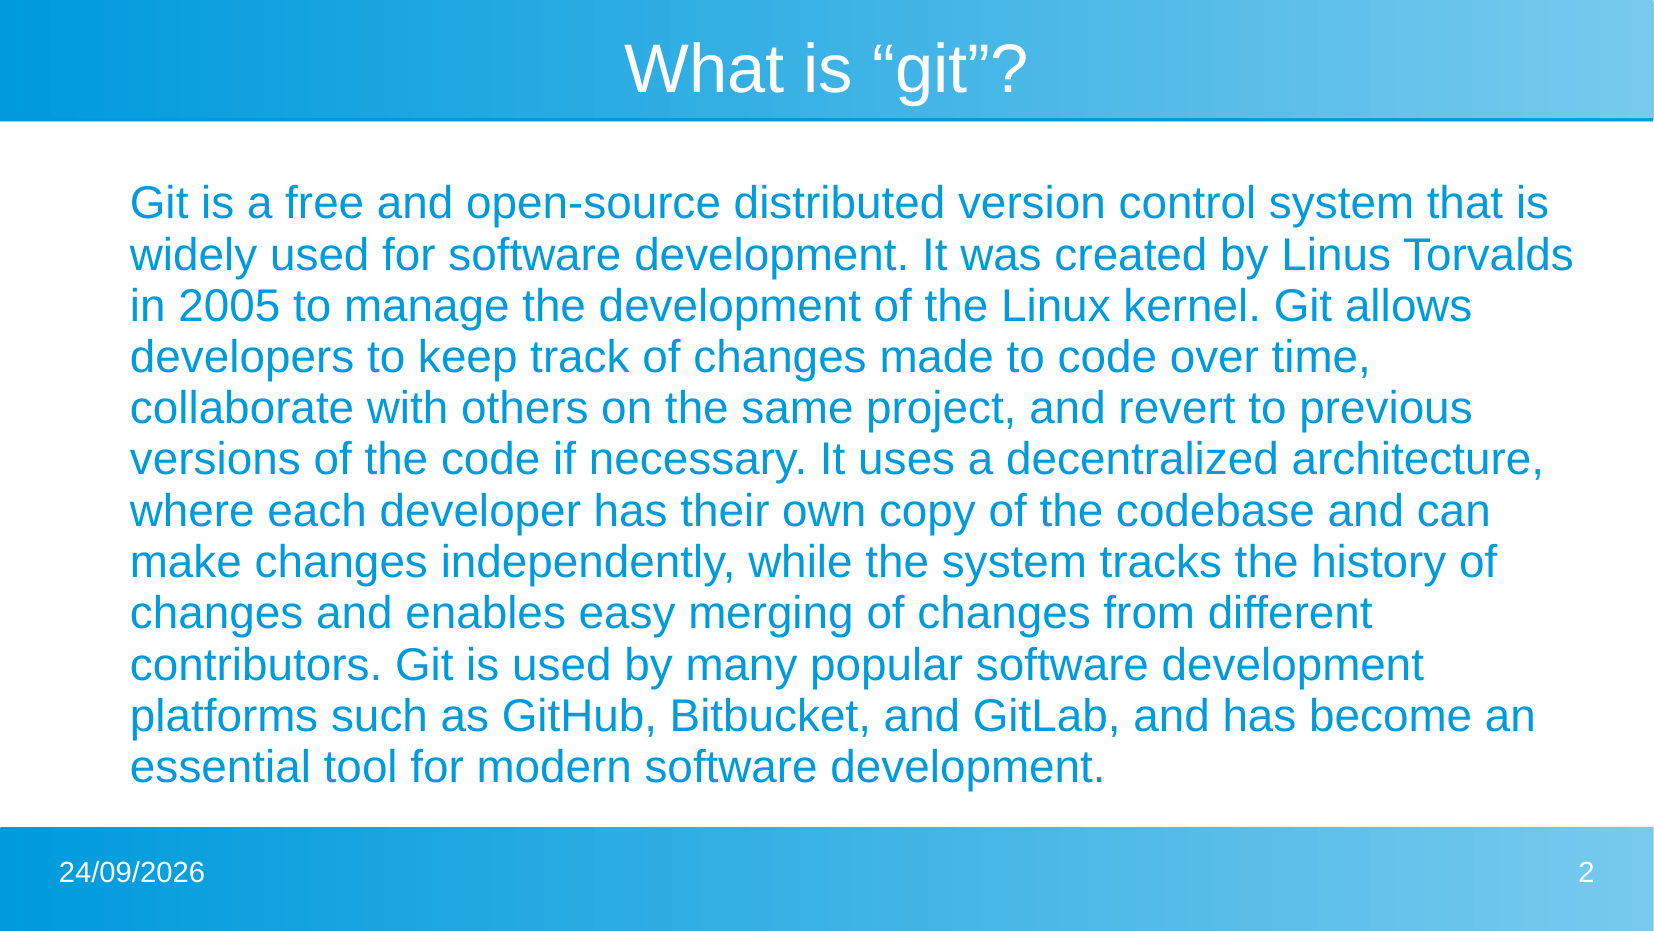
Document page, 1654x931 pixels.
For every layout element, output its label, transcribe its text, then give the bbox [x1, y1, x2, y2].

title What is “git”? [59, 29, 1595, 108]
list Git is a free and open-source distributed version control system that is widely used for software development. It was created by Linus Torvalds in 2005 to manage the development of the Linux kernel. Git allows developers to keep track of changes made to code over time, collaborate with others on the same project, and revert to previous versions of the code if necessary. It uses a decentralized architecture, where each developer has their own copy of the codebase and can make changes independently, while the system tracks the history of changes and enables easy merging of changes from different contributors. Git is used by many popular software development platforms such as GitHub, Bitbucket, and GitLab, and has become an essential tool for modern software development. [59, 177, 1595, 768]
